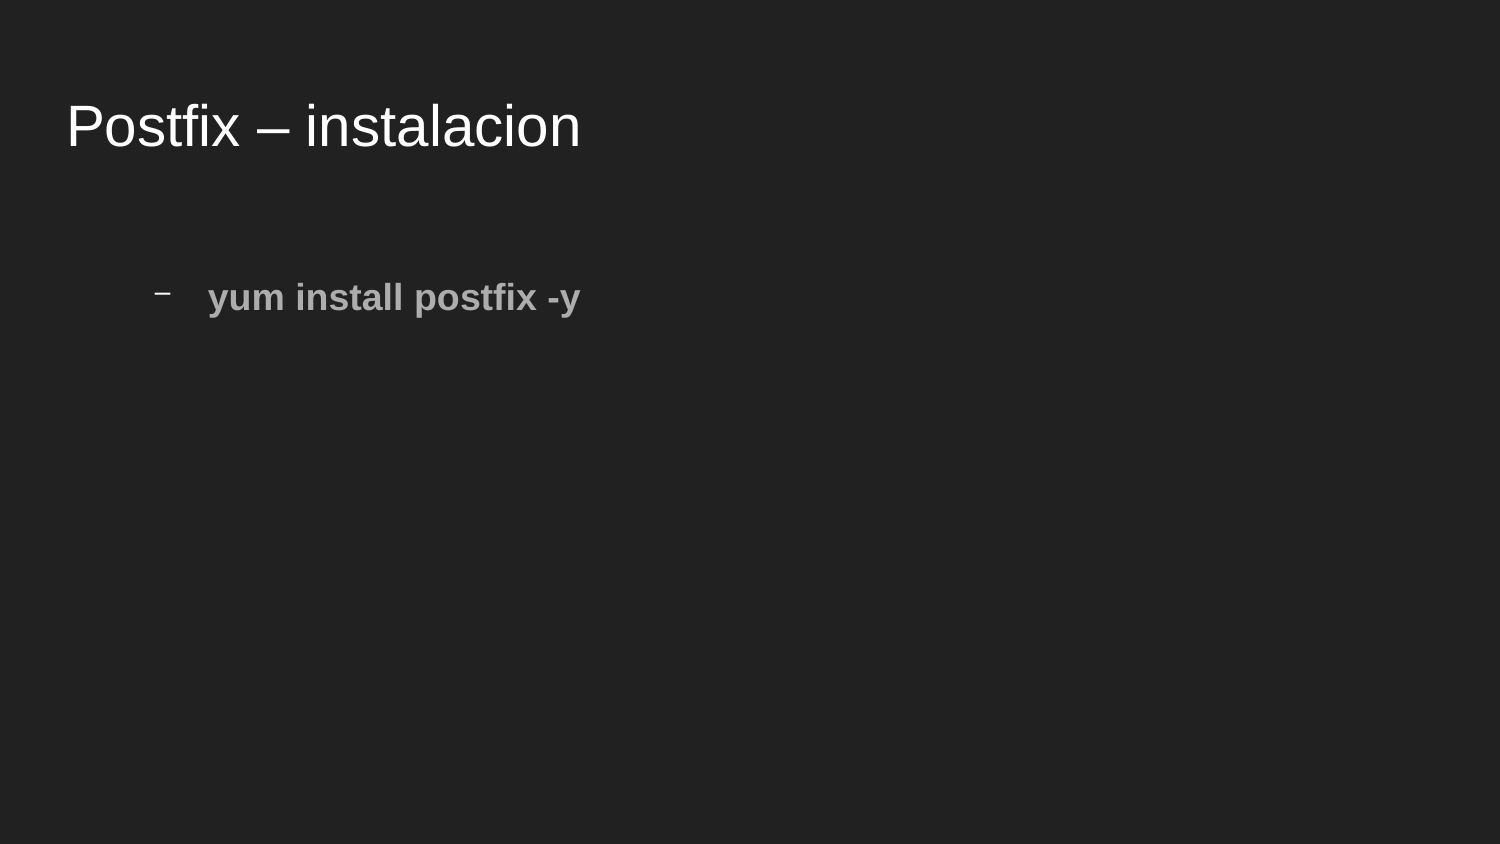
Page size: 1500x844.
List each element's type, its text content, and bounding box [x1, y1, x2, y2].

list yum install postfix -y [51, 189, 1261, 750]
title Postfix – instalacion [51, 72, 1449, 167]
